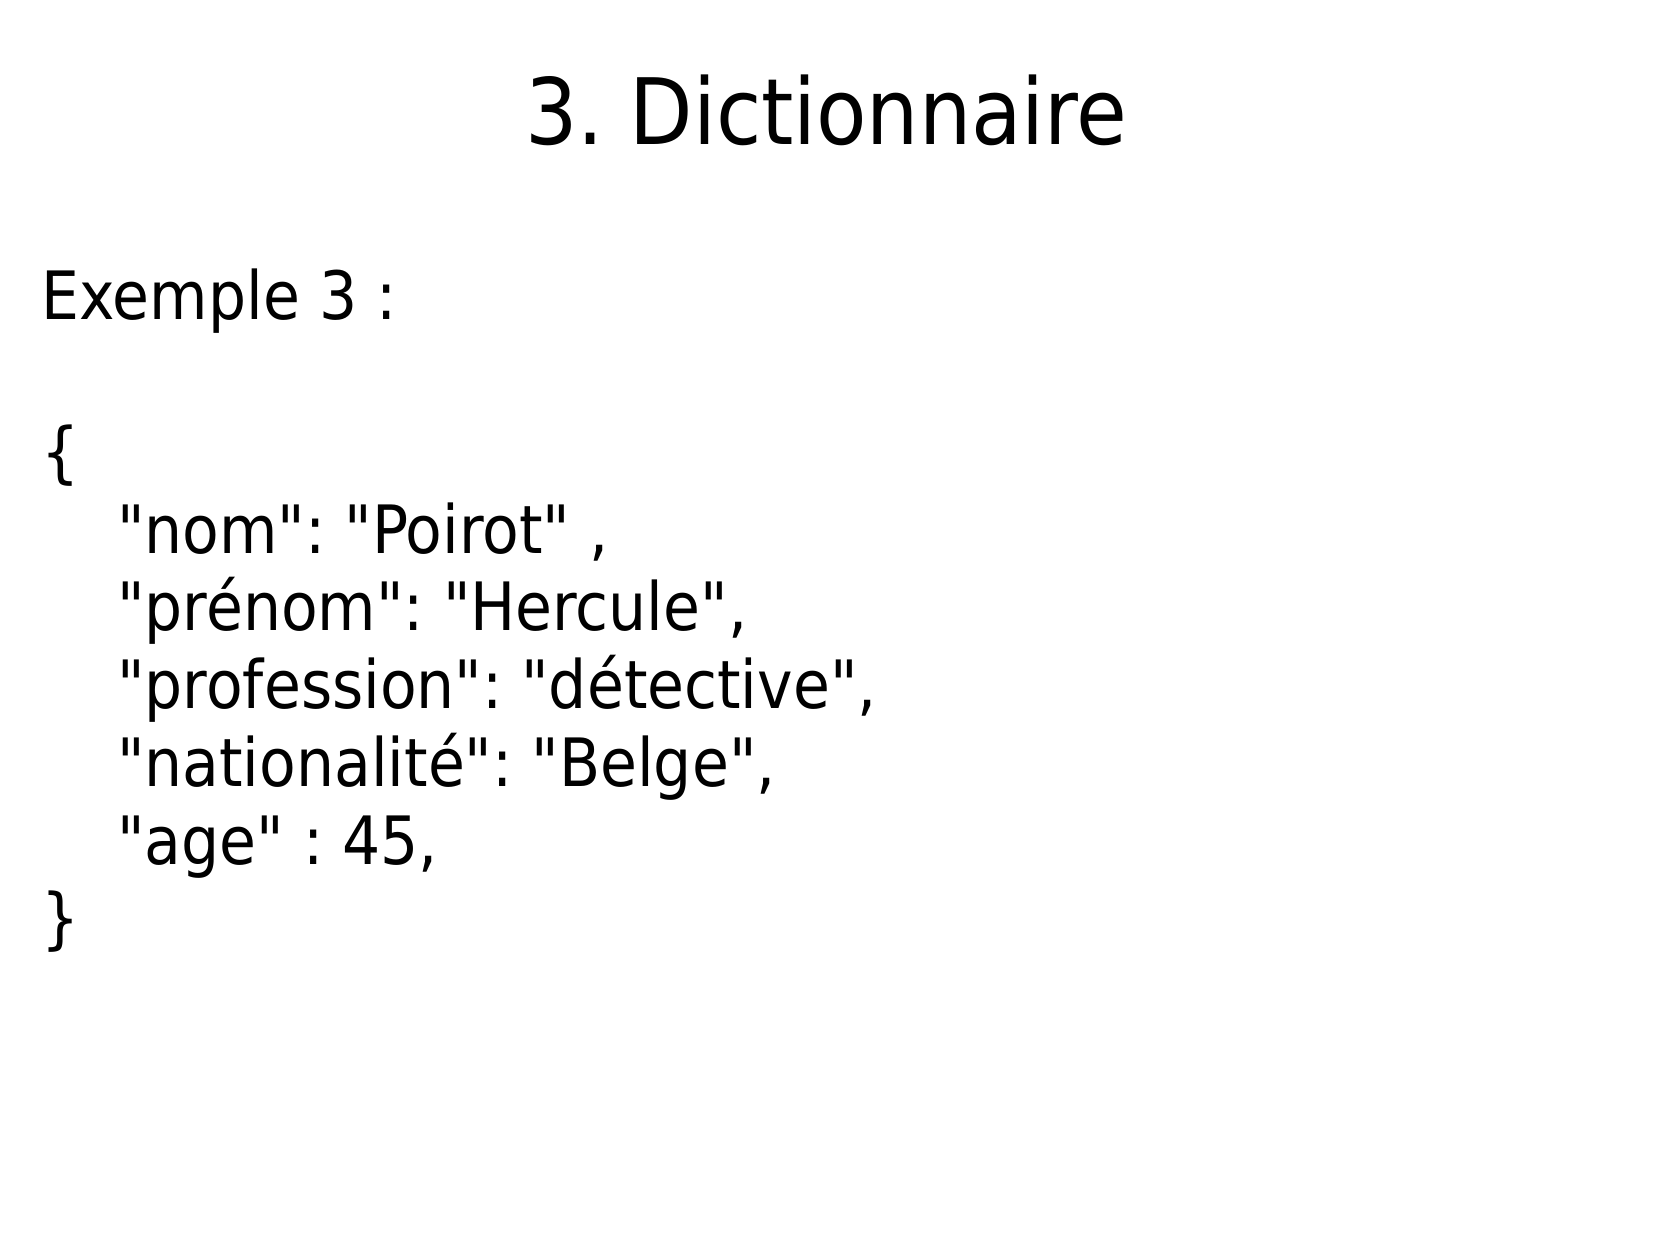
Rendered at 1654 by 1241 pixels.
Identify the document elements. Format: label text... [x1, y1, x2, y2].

title Exemple 3 : { "nom": "Poirot" , "prénom": "Hercule", "profession": "détective", "nationalité": "Belge", "age" : 45, } [41, 257, 1613, 1096]
title 3. Dictionnaire [41, 12, 1613, 214]
